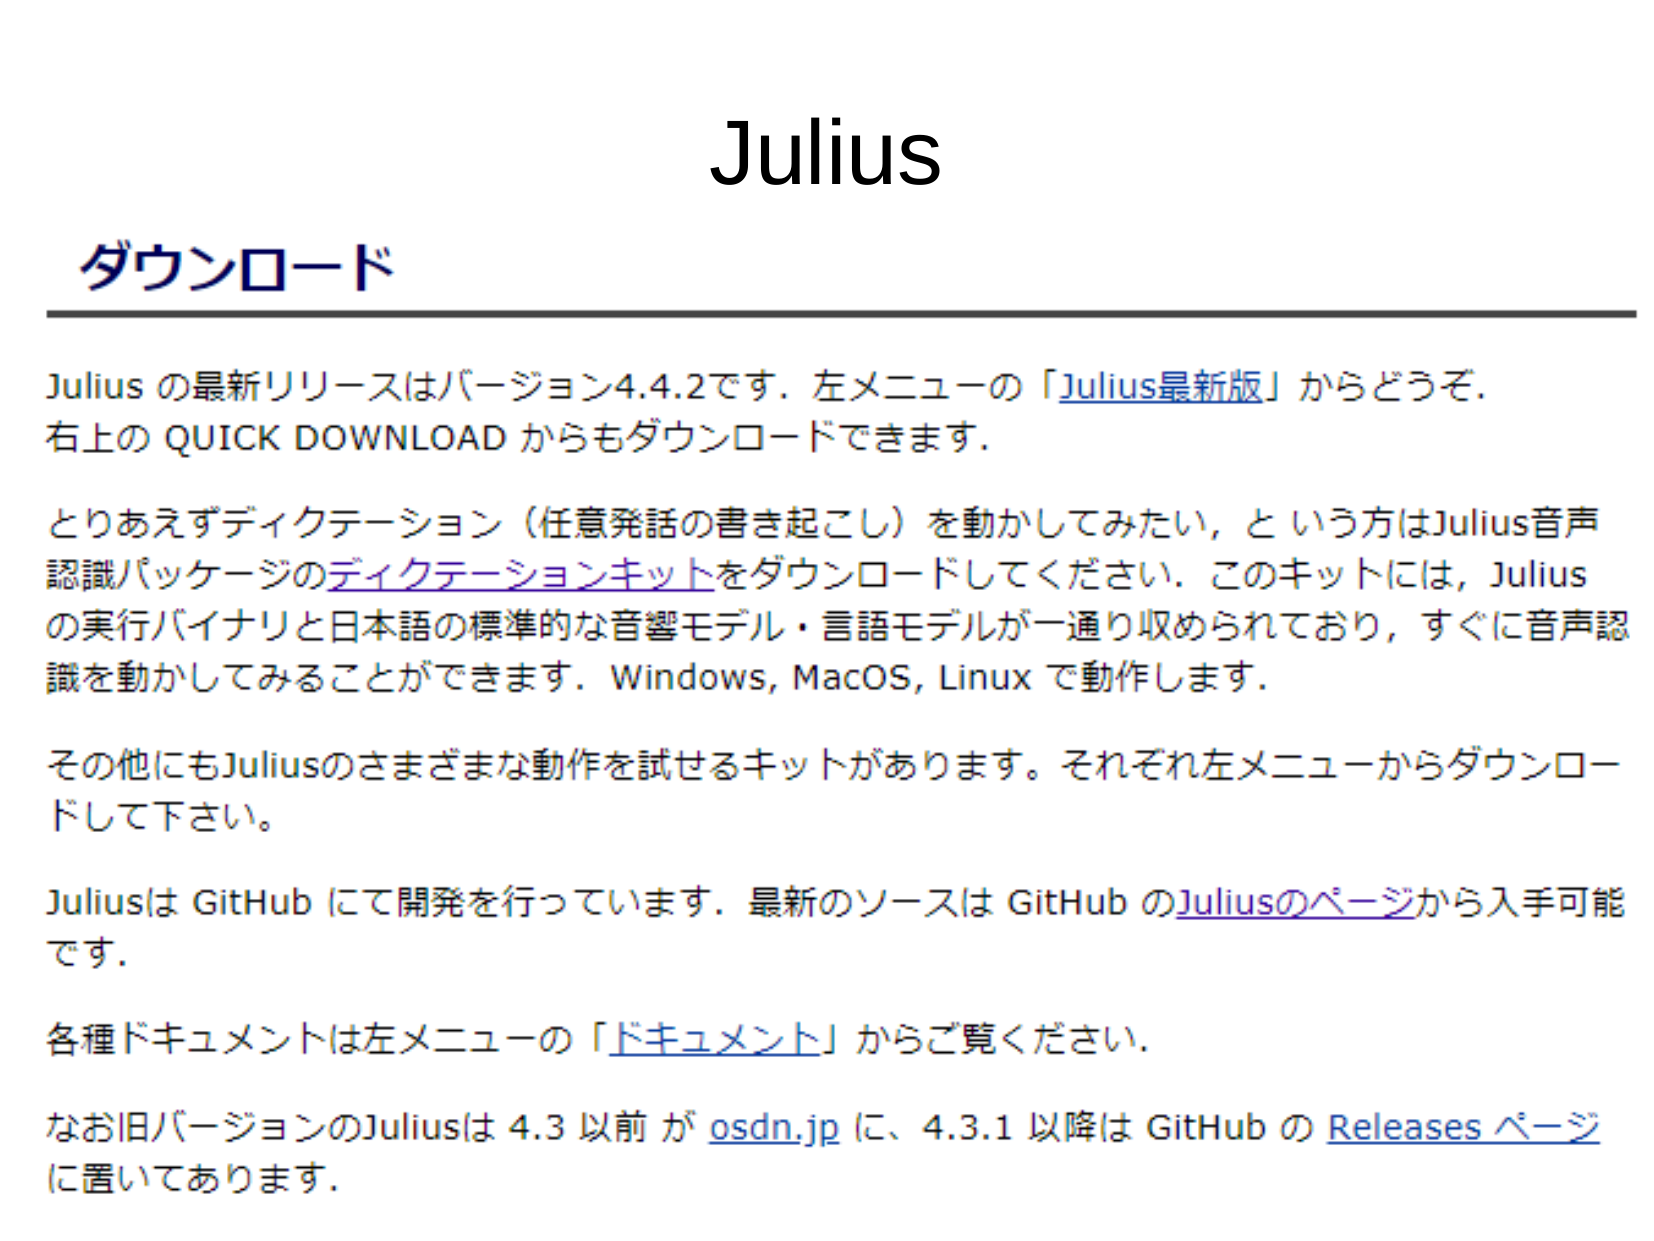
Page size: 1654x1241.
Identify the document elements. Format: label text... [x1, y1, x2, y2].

title Julius [82, 49, 1571, 228]
picture [23, 228, 1652, 1211]
